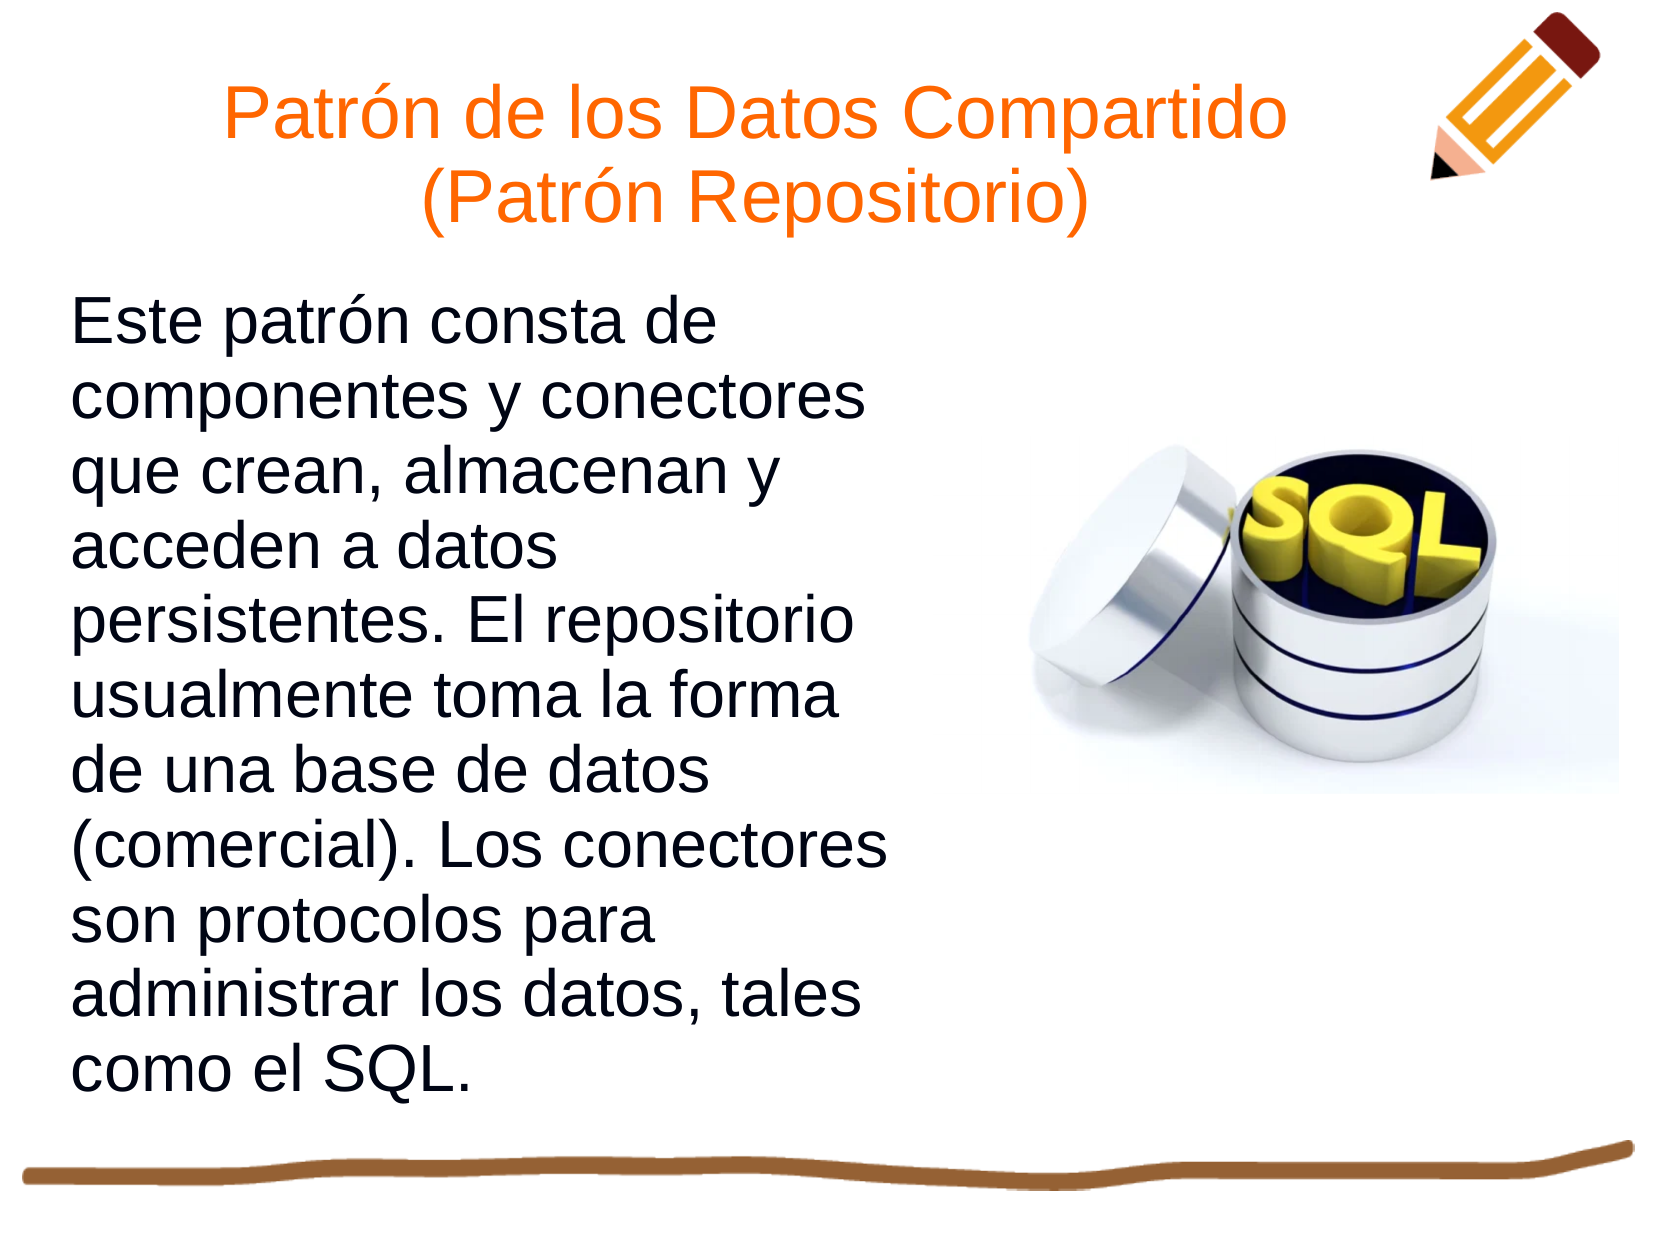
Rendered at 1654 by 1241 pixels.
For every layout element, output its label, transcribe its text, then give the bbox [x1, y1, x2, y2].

picture [1430, 12, 1601, 181]
list Este patrón consta de componentes y conectores que crean, almacenan y acceden a datos persistentes. El repositorio usualmente toma la forma de una base de datos (comercial). Los conectores son protocolos para administrar los datos, tales como el SQL. [70, 283, 934, 1123]
picture [22, 1140, 1635, 1191]
title Patrón de los Datos Compartido (Patrón Repositorio) [82, 70, 1430, 239]
picture [933, 436, 1619, 794]
